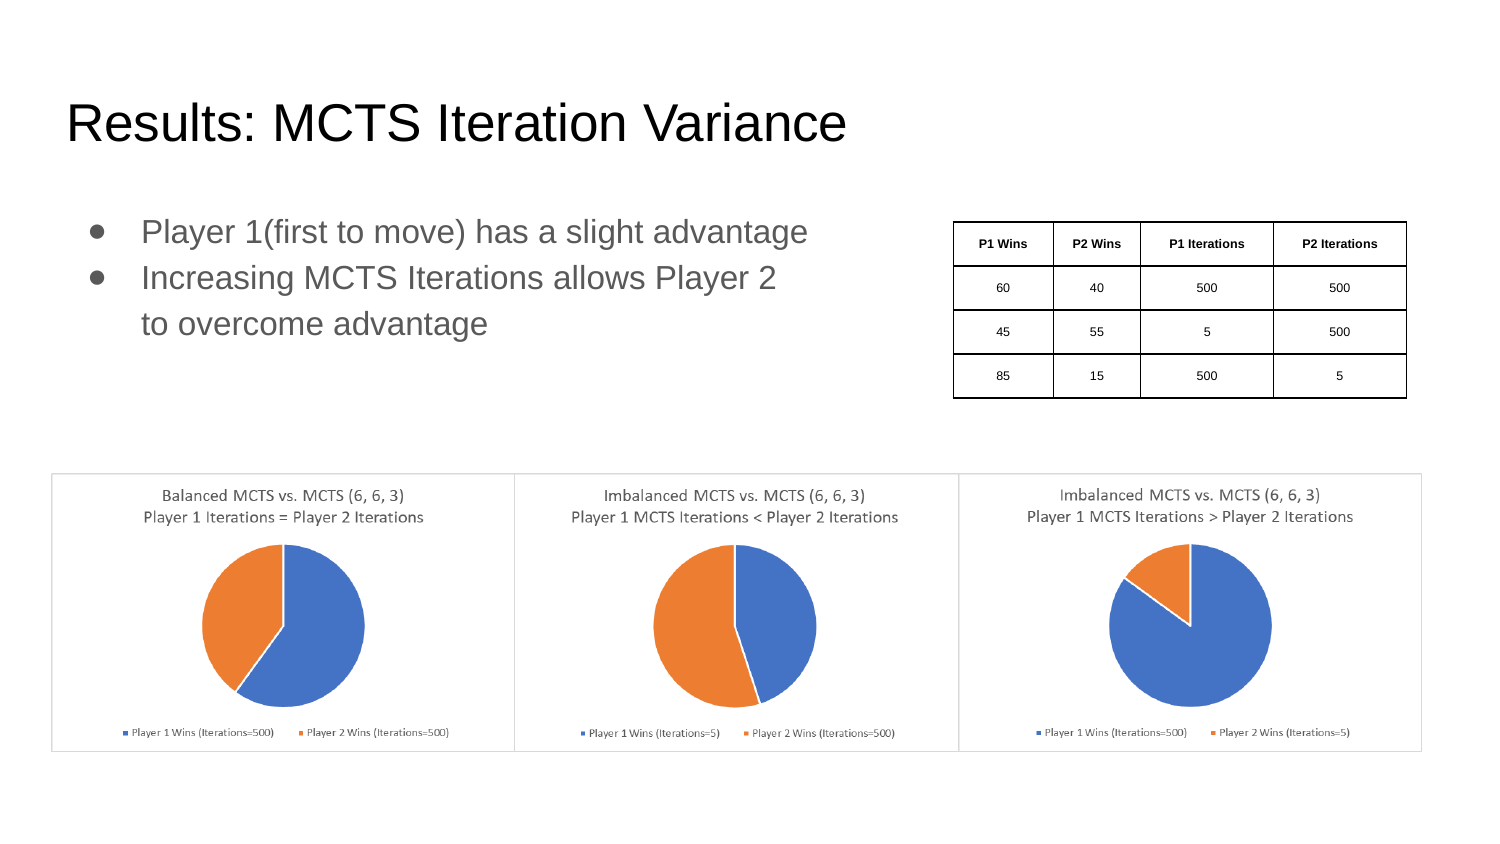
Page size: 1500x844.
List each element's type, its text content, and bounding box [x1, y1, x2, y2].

picture [51, 473, 1422, 752]
table_header P1 Wins [954, 223, 1053, 265]
table_header P1 Iterations [1141, 223, 1273, 265]
table_cell 60 [954, 267, 1053, 309]
table_cell 500 [1141, 267, 1273, 309]
table_cell 55 [1054, 311, 1140, 353]
list Player 1(first to move) has a slight advantage Increasing MCTS Iterations allows Player 2 to overcome advantage [51, 189, 1449, 750]
table_cell 500 [1274, 311, 1406, 353]
table_cell 500 [1274, 267, 1406, 309]
table_cell 5 [1141, 311, 1273, 353]
table_header P2 Wins [1054, 223, 1140, 265]
table_cell 45 [954, 311, 1053, 353]
table_cell 500 [1141, 355, 1273, 397]
table_cell 15 [1054, 355, 1140, 397]
table_cell 5 [1274, 355, 1406, 397]
table_cell 85 [954, 355, 1053, 397]
table_cell 40 [1054, 267, 1140, 309]
table_header P2 Iterations [1274, 223, 1406, 265]
title Results: MCTS Iteration Variance [51, 72, 1449, 167]
